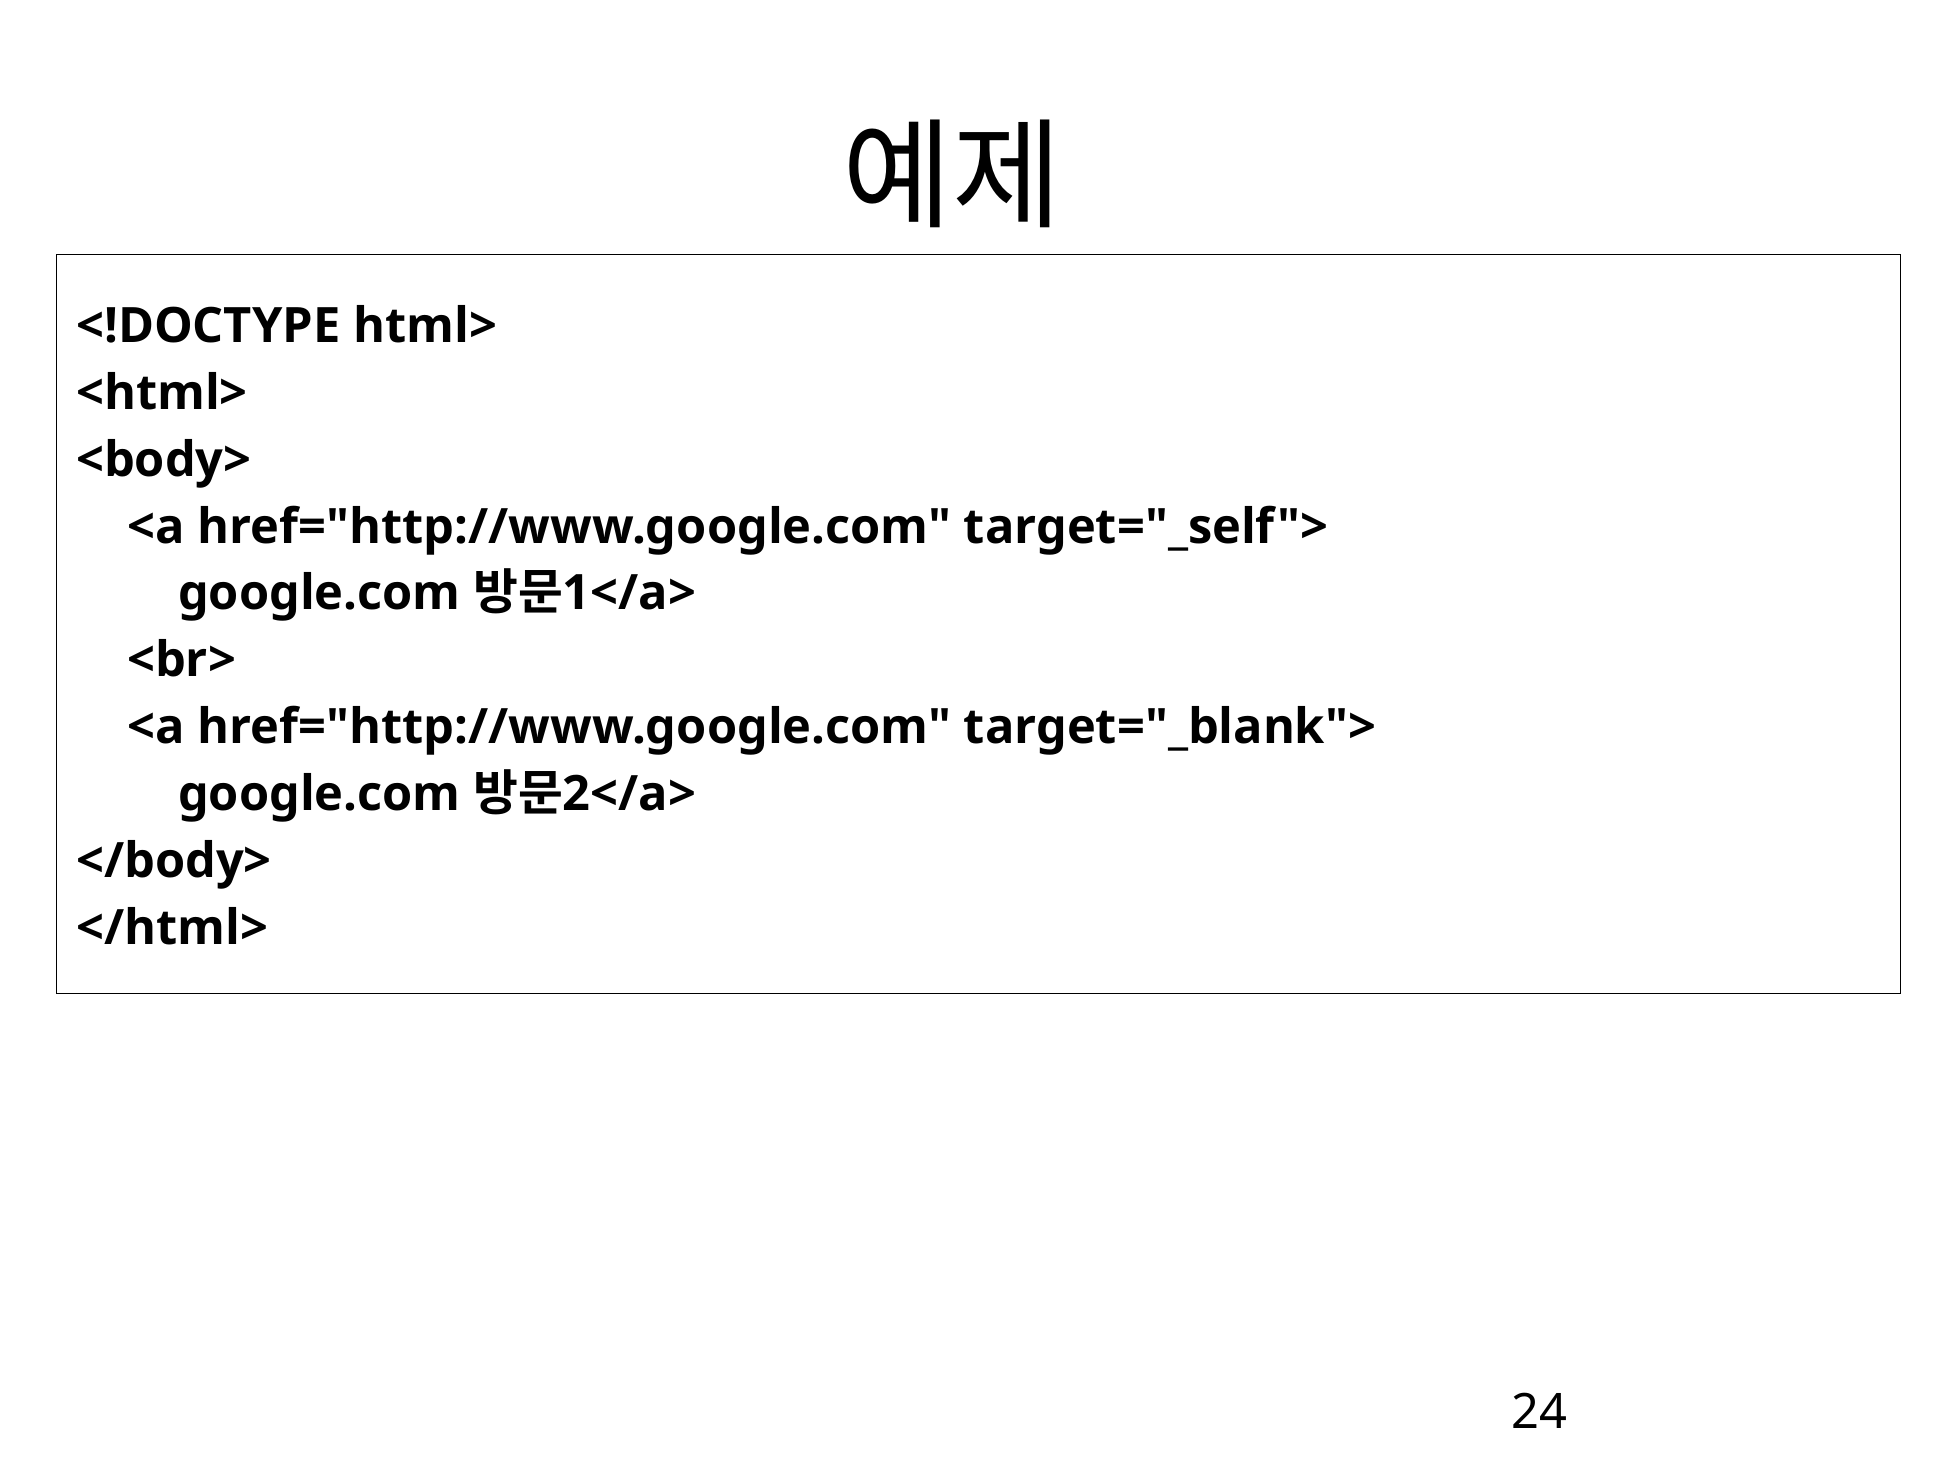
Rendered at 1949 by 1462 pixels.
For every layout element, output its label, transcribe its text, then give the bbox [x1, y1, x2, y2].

title 예제 [156, 92, 1749, 254]
slide_number <숫자> [1496, 1372, 1899, 1462]
text_box <!DOCTYPE html> <html> <body> <a href="http://www.google.com" target="_self"> google.com 방문1</a> <br> <a href="http://www.google.com" target="_blank"> google.com 방문2</a> </body> </html> [56, 254, 1901, 994]
